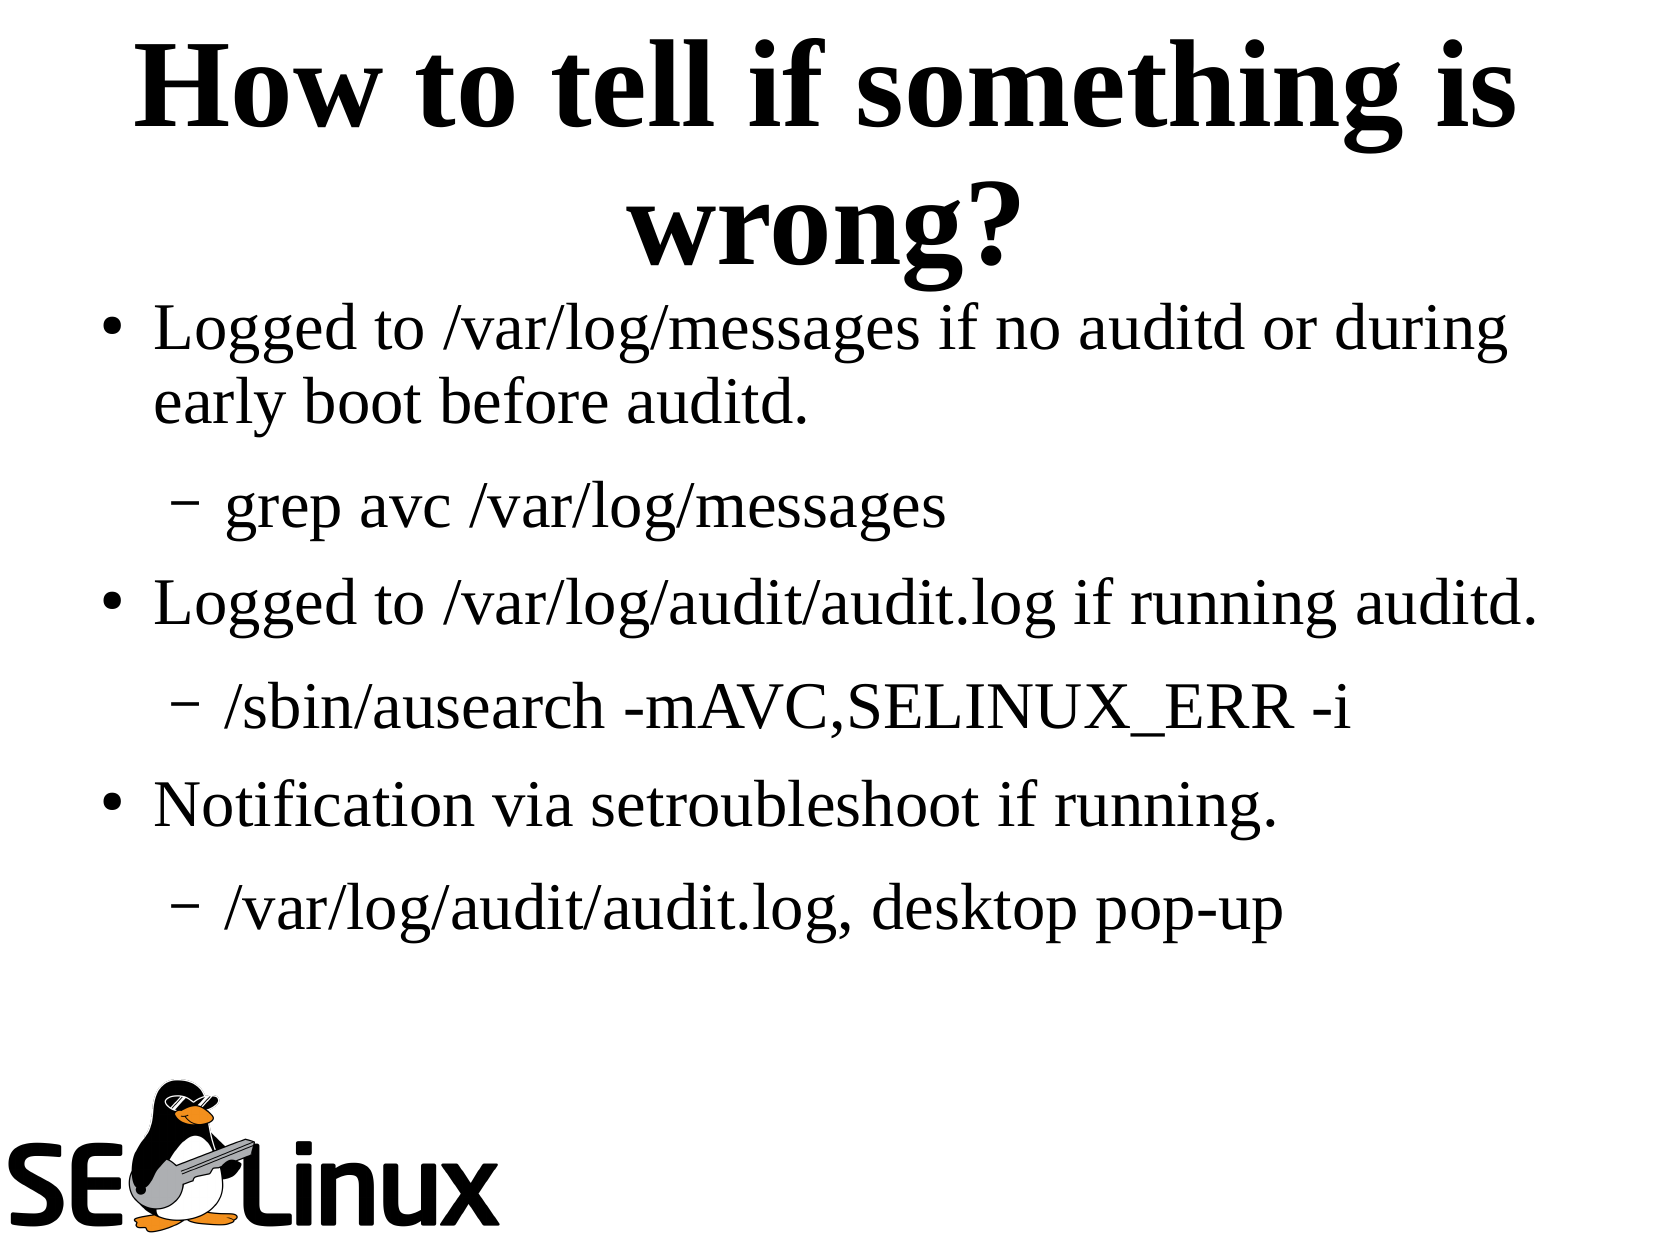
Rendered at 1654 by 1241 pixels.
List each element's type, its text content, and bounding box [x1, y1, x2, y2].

picture [0, 919, 526, 1241]
title How to tell if something is wrong? [82, 14, 1571, 290]
list Logged to /var/log/messages if no auditd or during early boot before auditd. grep avc /var/log/messages Logged to /var/log/audit/audit.log if running auditd. /sbin/ausearch -mAVC,SELINUX_ERR -i Notification via setroubleshoot if running. /var/log/audit/audit.log, desktop pop-up [82, 290, 1571, 1010]
